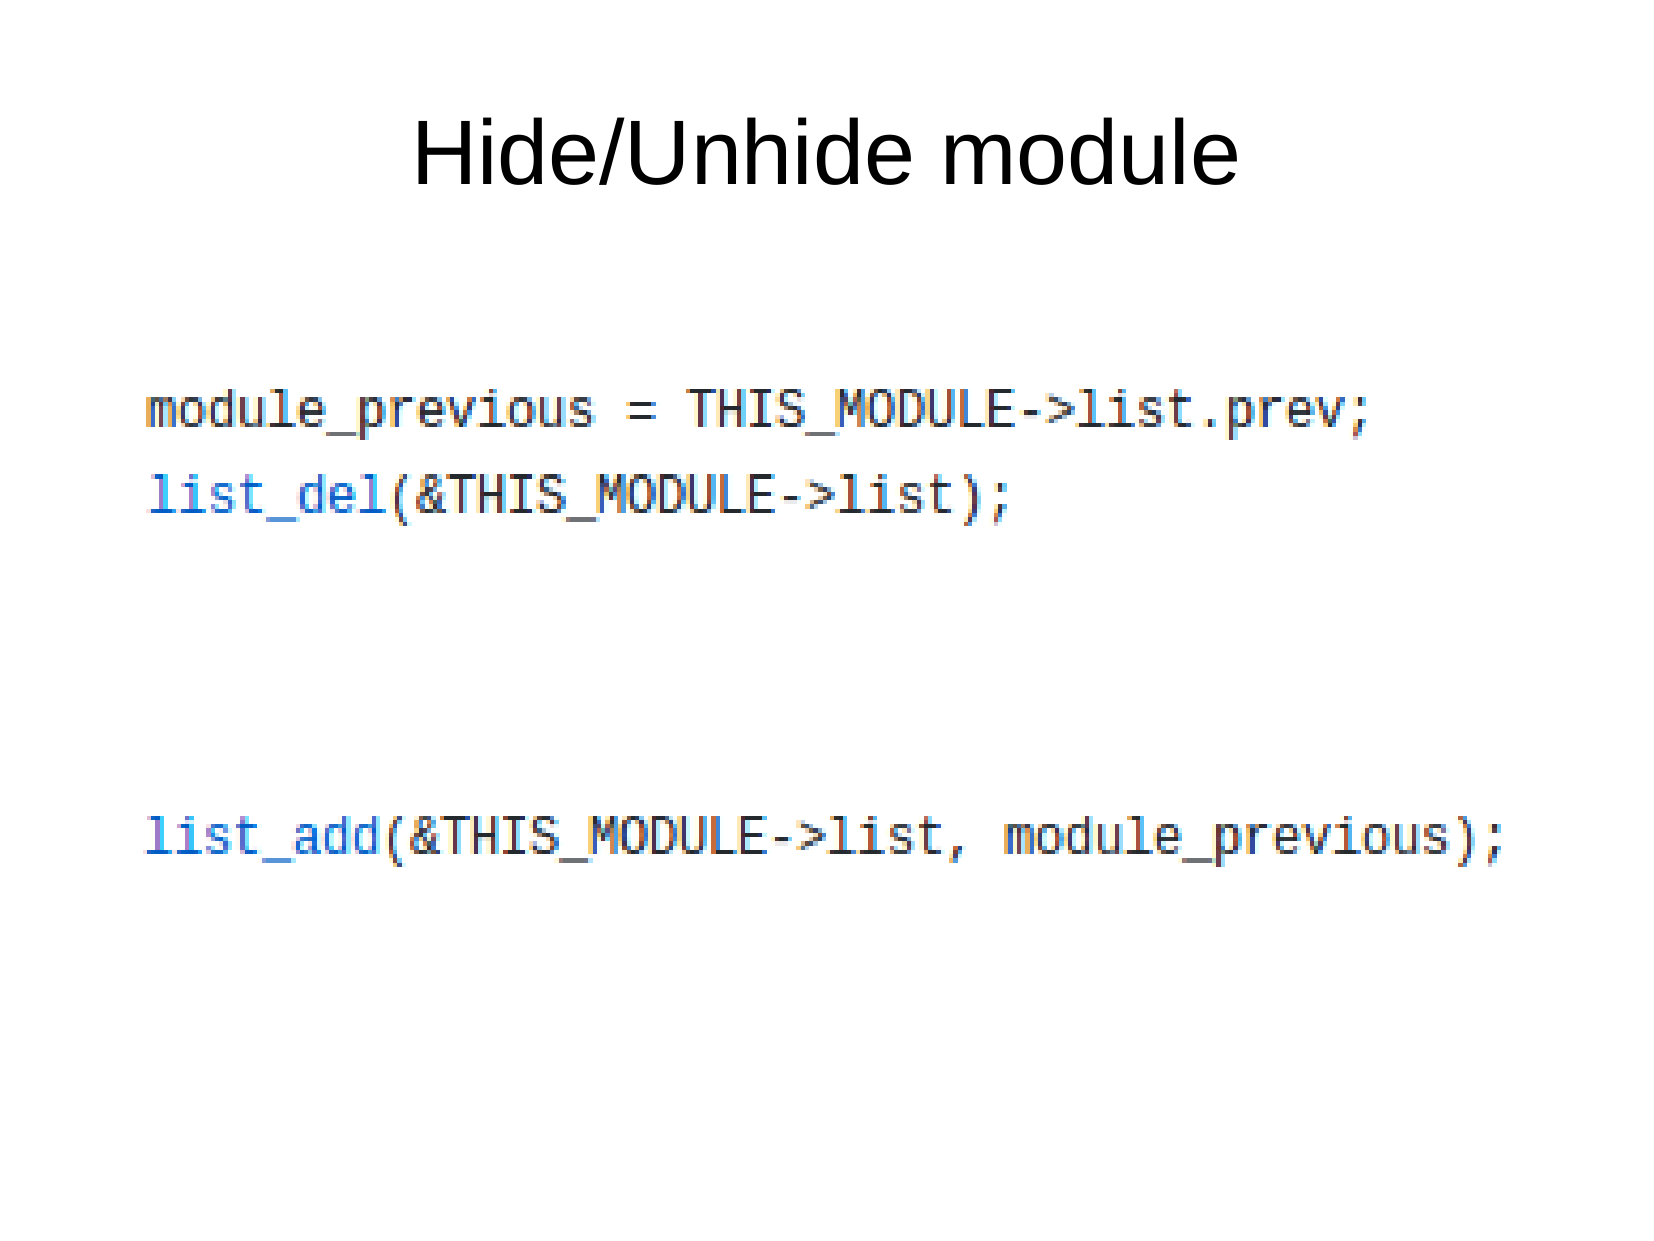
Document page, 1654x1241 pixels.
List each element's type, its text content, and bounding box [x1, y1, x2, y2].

title Hide/Unhide module [82, 49, 1571, 257]
picture [122, 782, 1531, 893]
picture [104, 338, 1418, 552]
